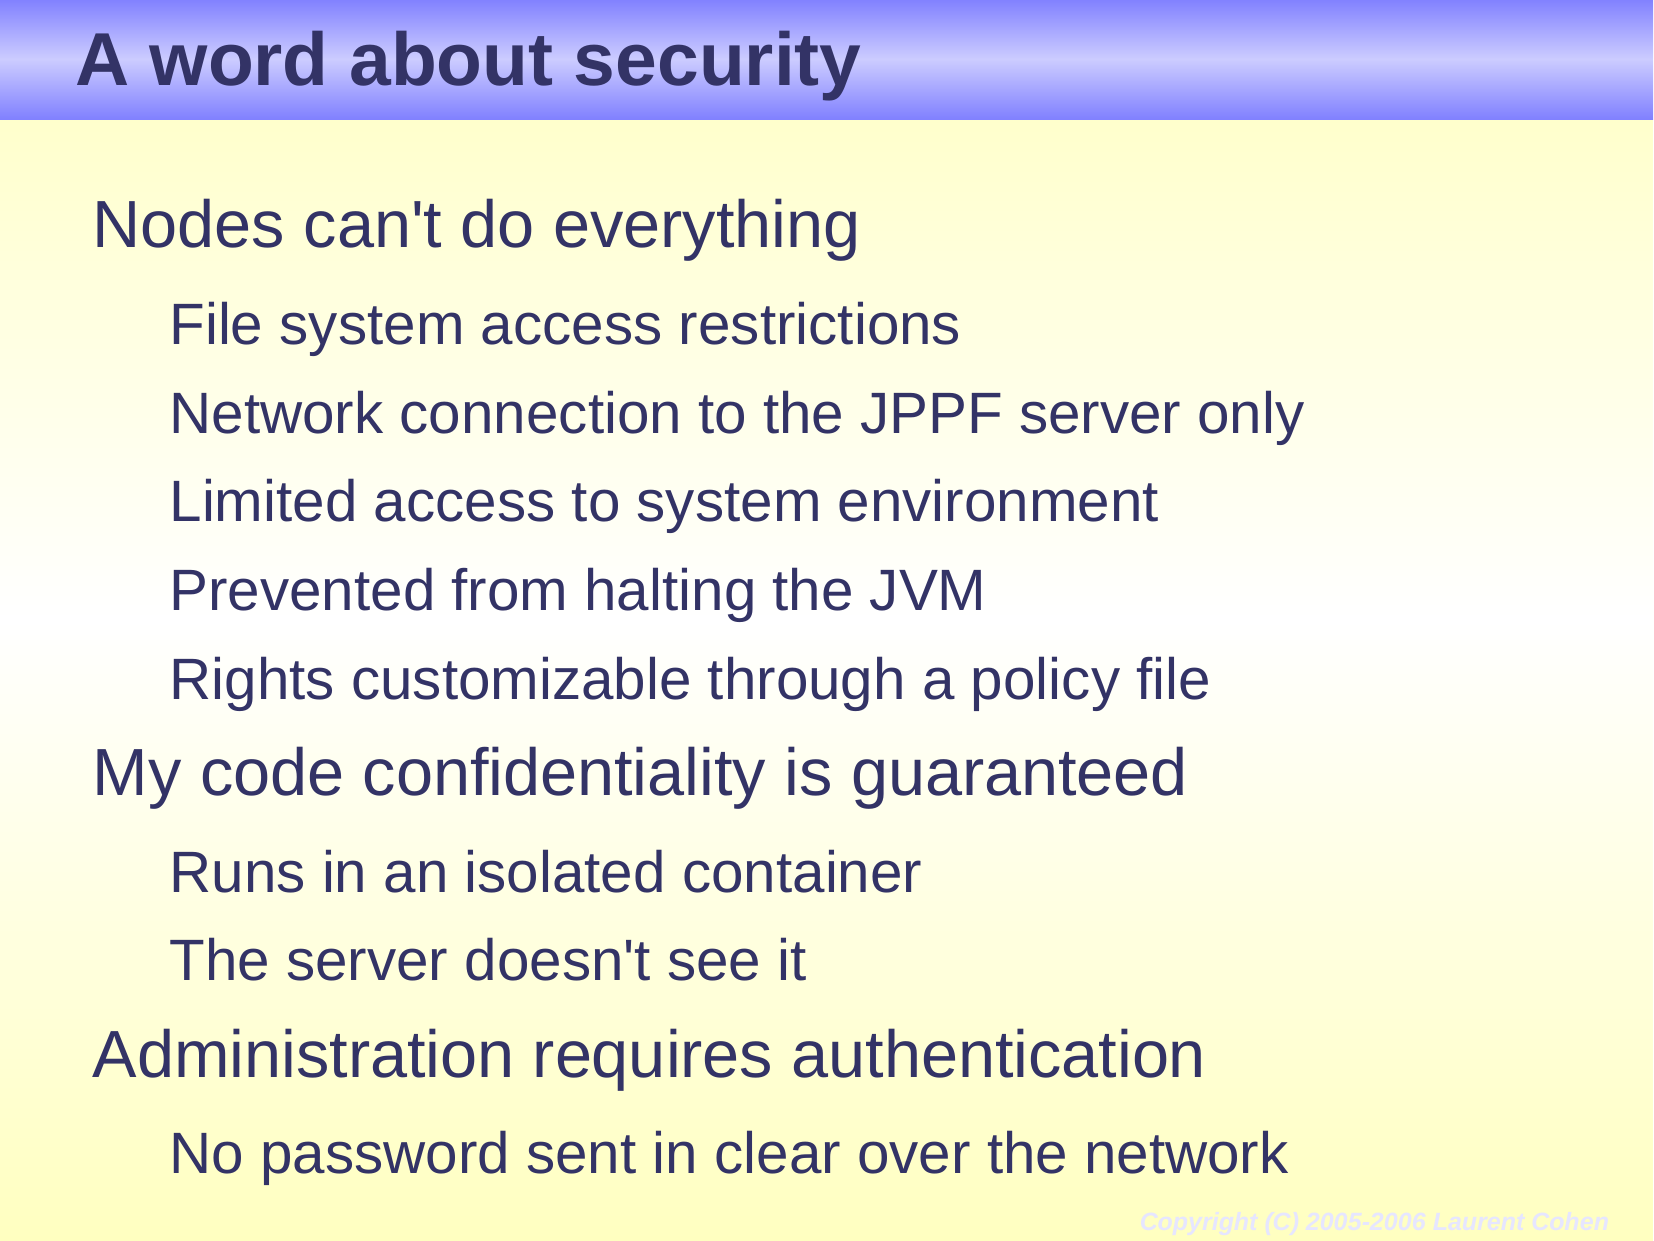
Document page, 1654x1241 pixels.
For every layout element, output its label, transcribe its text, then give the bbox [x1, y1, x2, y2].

list Nodes can't do everything File system access restrictions Network connection to the JPPF server only Limited access to system environment Prevented from halting the JVM Rights customizable through a policy file My code confidentiality is guaranteed Runs in an isolated container The server doesn't see it Administration requires authentication No password sent in clear over the network [75, 187, 1563, 1185]
title A word about security [0, 0, 1653, 120]
